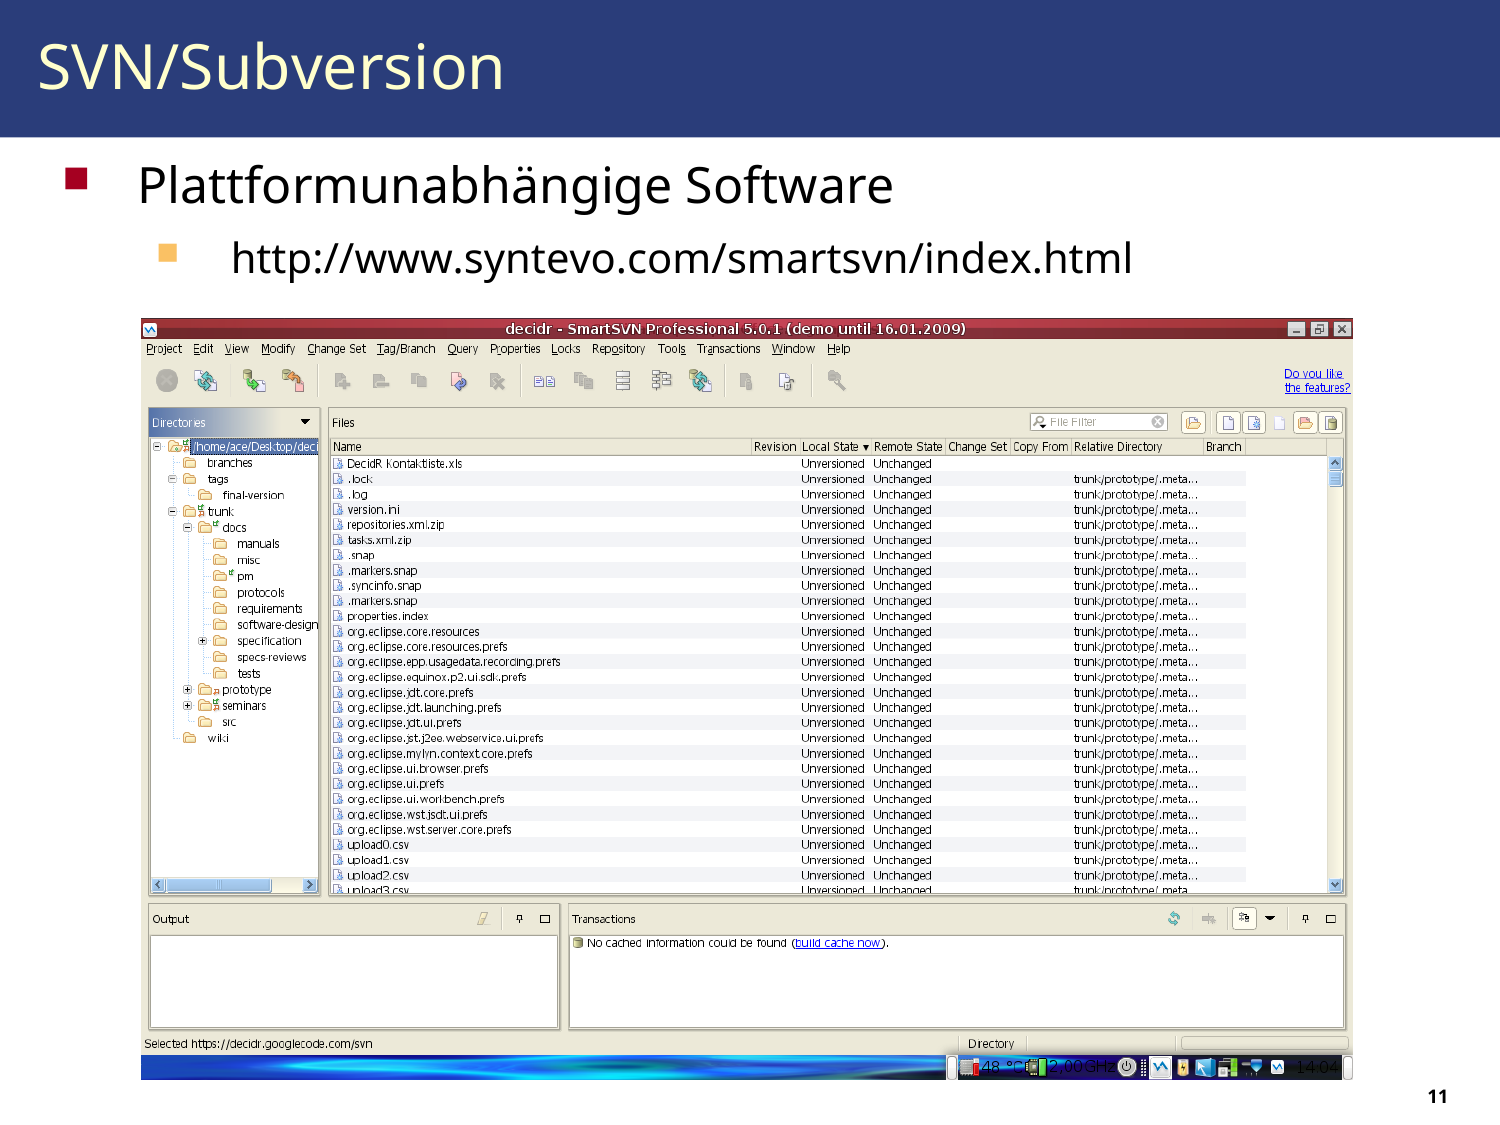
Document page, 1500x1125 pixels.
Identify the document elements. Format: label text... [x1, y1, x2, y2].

list Plattformunabhängige Software http://www.syntevo.com/smartsvn/index.html [62, 149, 1450, 1073]
title SVN/Subversion [37, 22, 1476, 109]
picture [141, 318, 1353, 1080]
